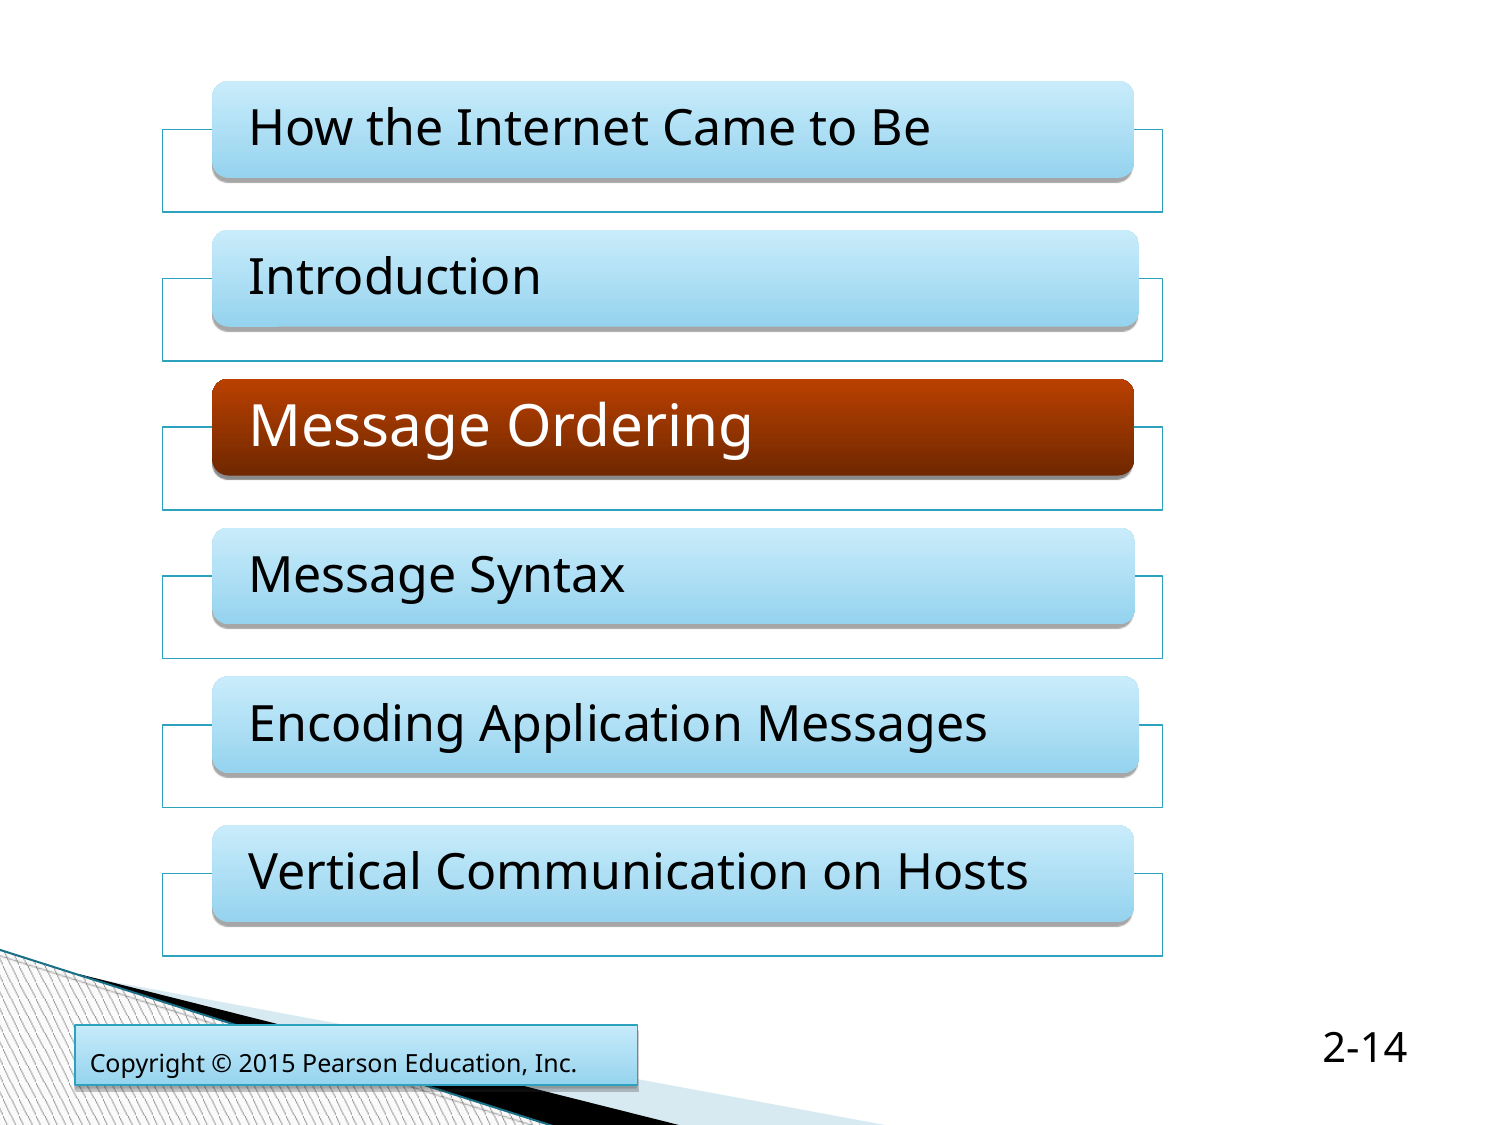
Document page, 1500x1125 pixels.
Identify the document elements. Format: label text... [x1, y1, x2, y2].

text_box Vertical Communication on Hosts [212, 825, 1135, 923]
text_box [162, 129, 1163, 213]
footer Copyright © 2015 Pearson Education, Inc. [75, 1025, 638, 1085]
text_box Message Ordering [212, 378, 1135, 476]
text_box Message Syntax [212, 527, 1136, 625]
text_box [162, 278, 1163, 361]
picture [0, 952, 543, 1125]
slide_number 2-<number> [1275, 1025, 1423, 1085]
text_box Encoding Application Messages [212, 676, 1140, 774]
text_box [162, 873, 1163, 957]
text_box [162, 575, 1163, 659]
text_box Introduction [212, 229, 1140, 327]
text_box How the Internet Came to Be [212, 81, 1135, 178]
text_box [162, 724, 1163, 808]
text_box [162, 427, 1163, 510]
